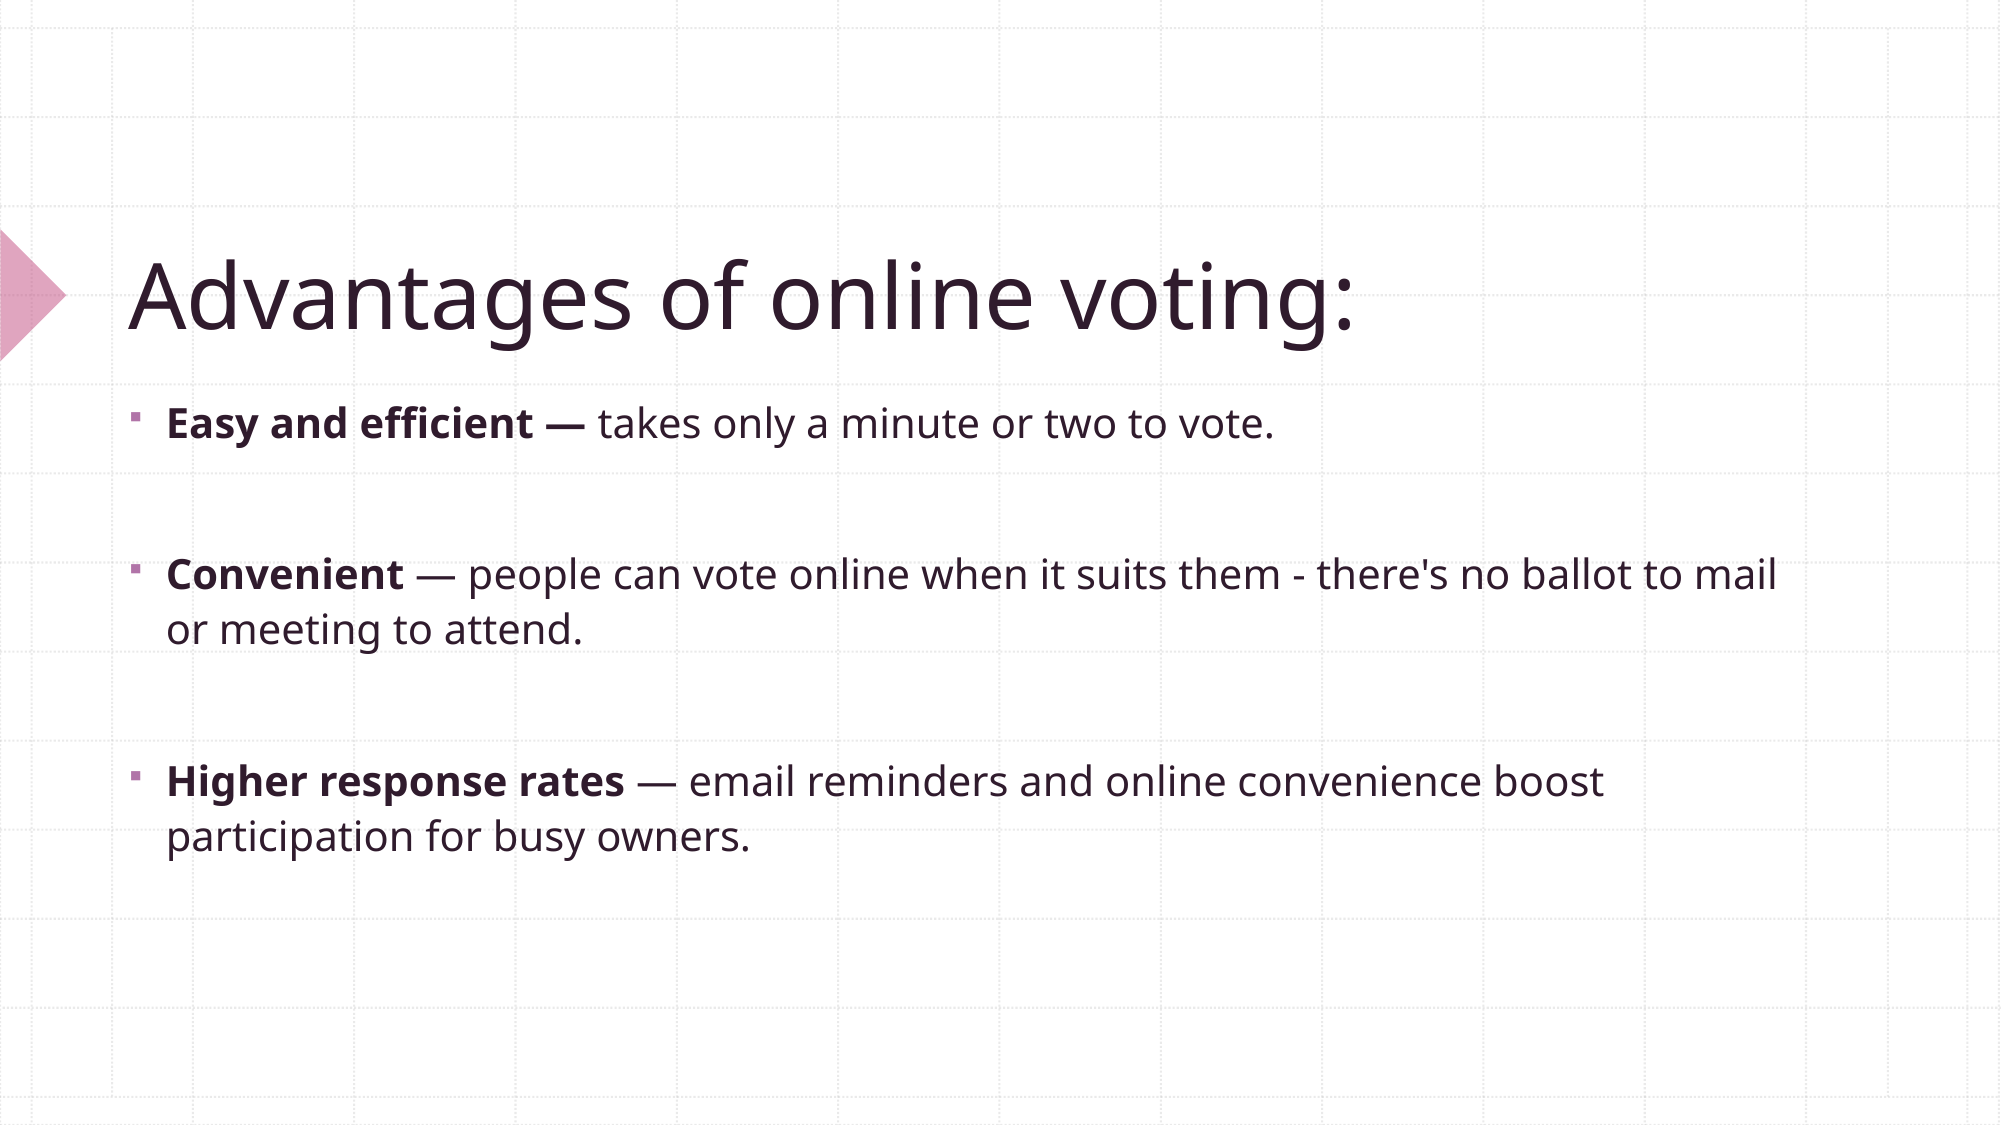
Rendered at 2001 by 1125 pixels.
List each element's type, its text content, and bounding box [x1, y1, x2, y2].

list Easy and efficient — takes only a minute or two to vote. Convenient — people can vote online when it suits them - there's no ballot to mail or meeting to attend. Higher response rates — email reminders and online convenience boost participation for busy owners. [113, 383, 1808, 969]
title Advantages of online voting: [113, 119, 1808, 356]
